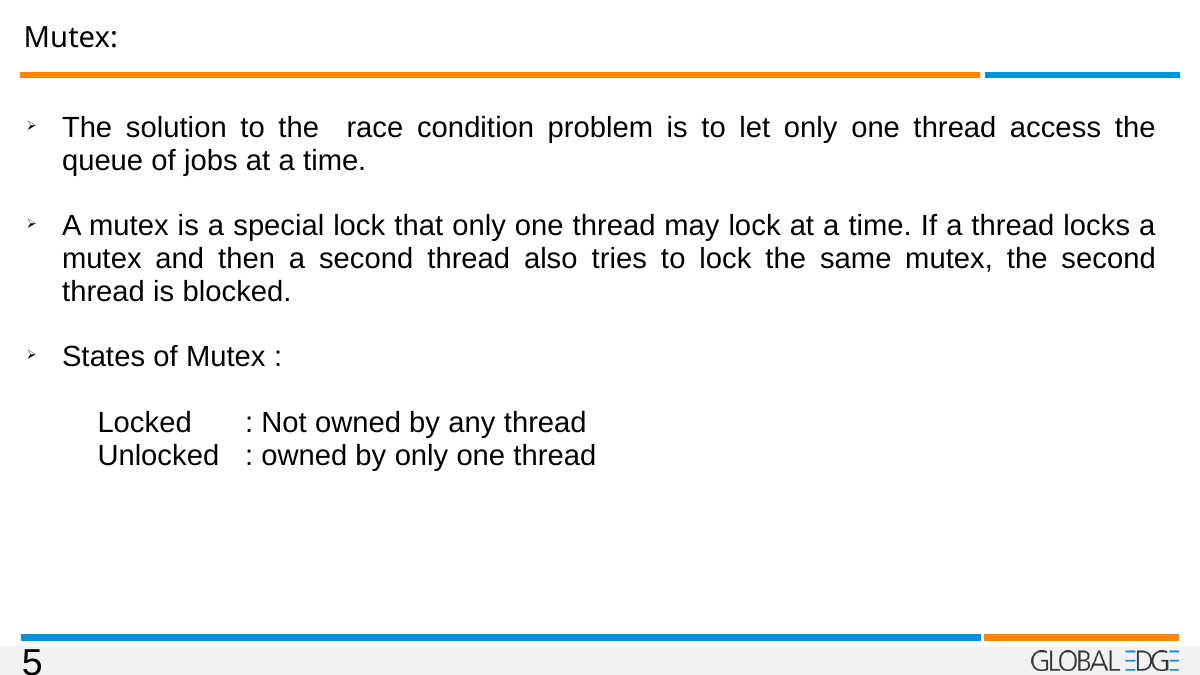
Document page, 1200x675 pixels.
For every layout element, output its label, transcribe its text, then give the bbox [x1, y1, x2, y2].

text_box The solution to the race condition problem is to let only one thread access the queue of jobs at a time. A mutex is a special lock that only one thread may lock at a time. If a thread locks a mutex and then a second thread also tries to lock the same mutex, the second thread is blocked. States of Mutex : Locked : Not owned by any thread Unlocked : owned by only one thread [11, 70, 1173, 626]
picture [1031, 650, 1179, 671]
text_box Mutex: [12, 9, 1088, 63]
